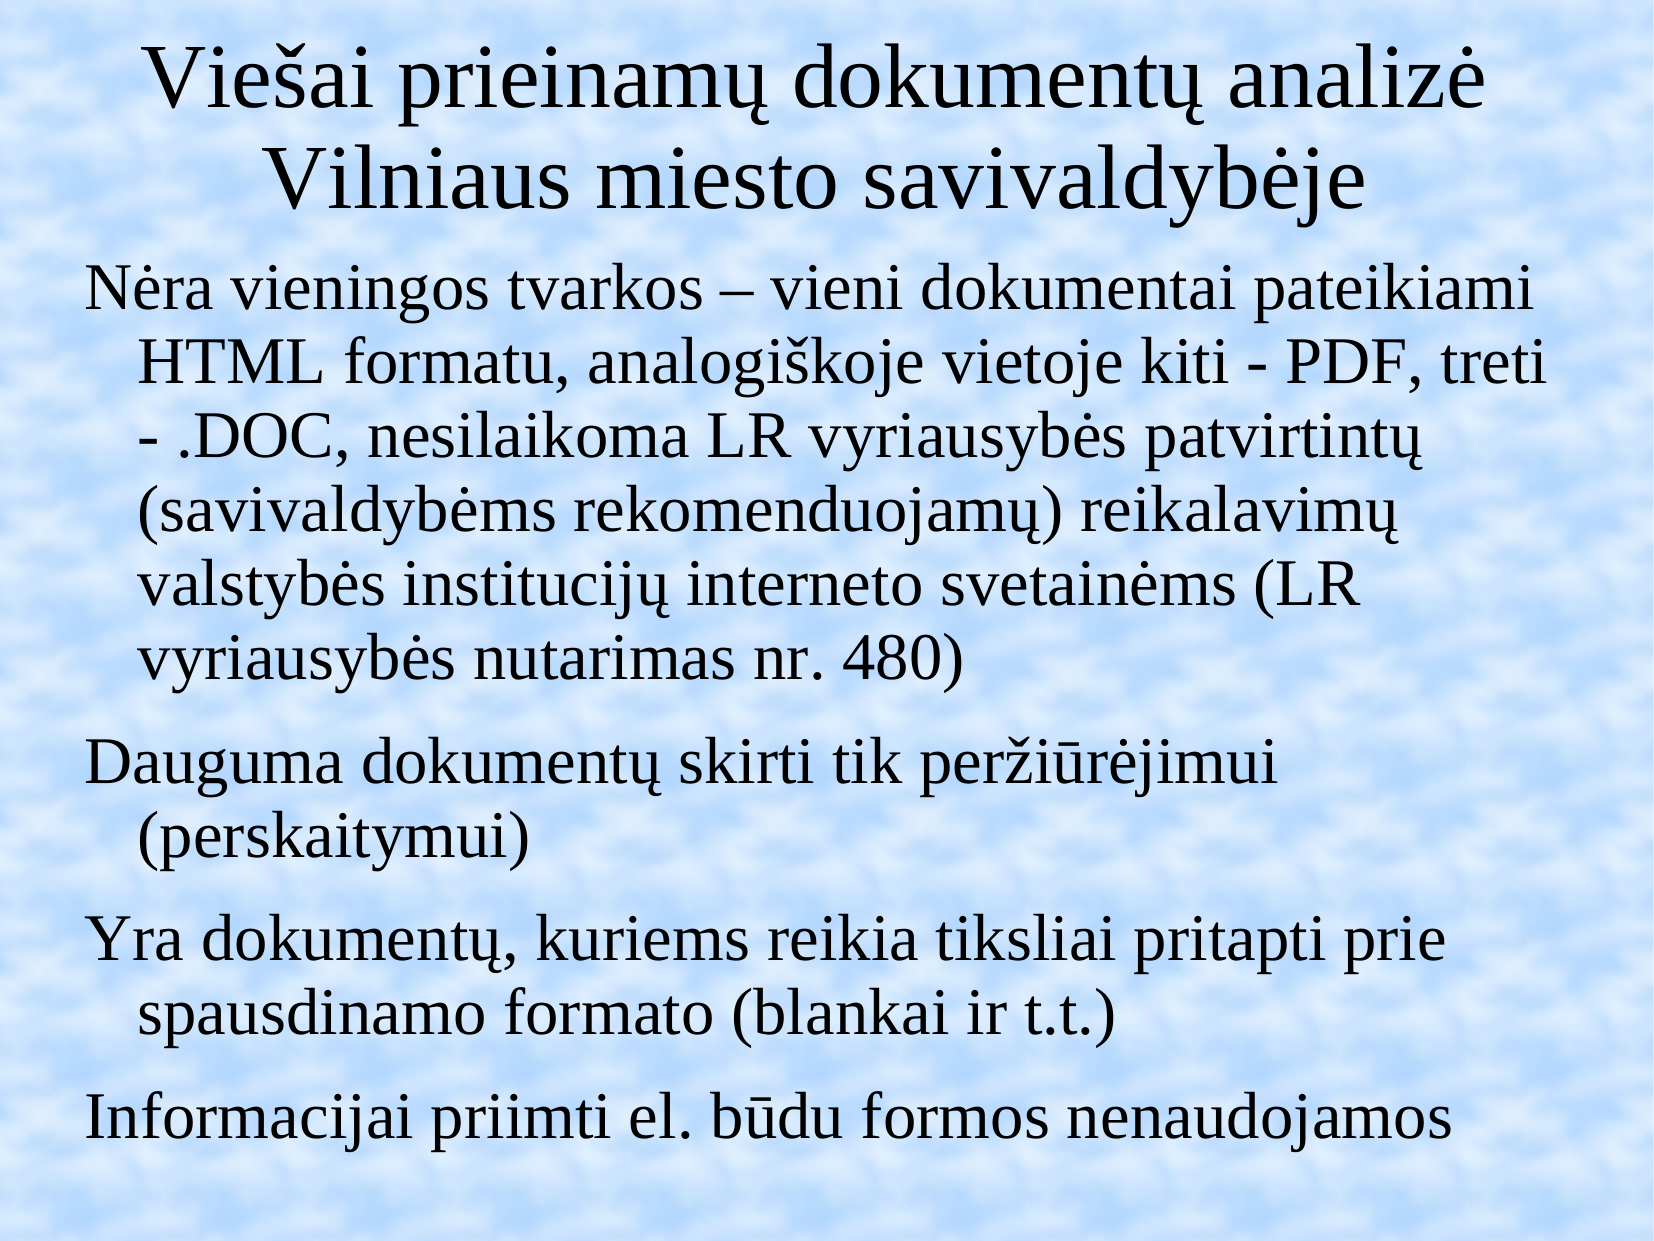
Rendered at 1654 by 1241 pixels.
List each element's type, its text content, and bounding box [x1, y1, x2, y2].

picture [0, 0, 1654, 1241]
list Nėra vieningos tvarkos – vieni dokumentai pateikiami HTML formatu, analogiškoje vietoje kiti - PDF, treti - .DOC, nesilaikoma LR vyriausybės patvirtintų (savivaldybėms rekomenduojamų) reikalavimų valstybės institucijų interneto svetainėms (LR vyriausybės nutarimas nr. 480) Dauguma dokumentų skirti tik peržiūrėjimui (perskaitymui) Yra dokumentų, kuriems reikia tiksliai pritapti prie spausdinamo formato (blankai ir t.t.) Informacijai priimti el. būdu formos nenaudojamos [66, 249, 1579, 1227]
title Viešai prieinamų dokumentų analizė Vilniaus miesto savivaldybėje [108, 16, 1522, 239]
